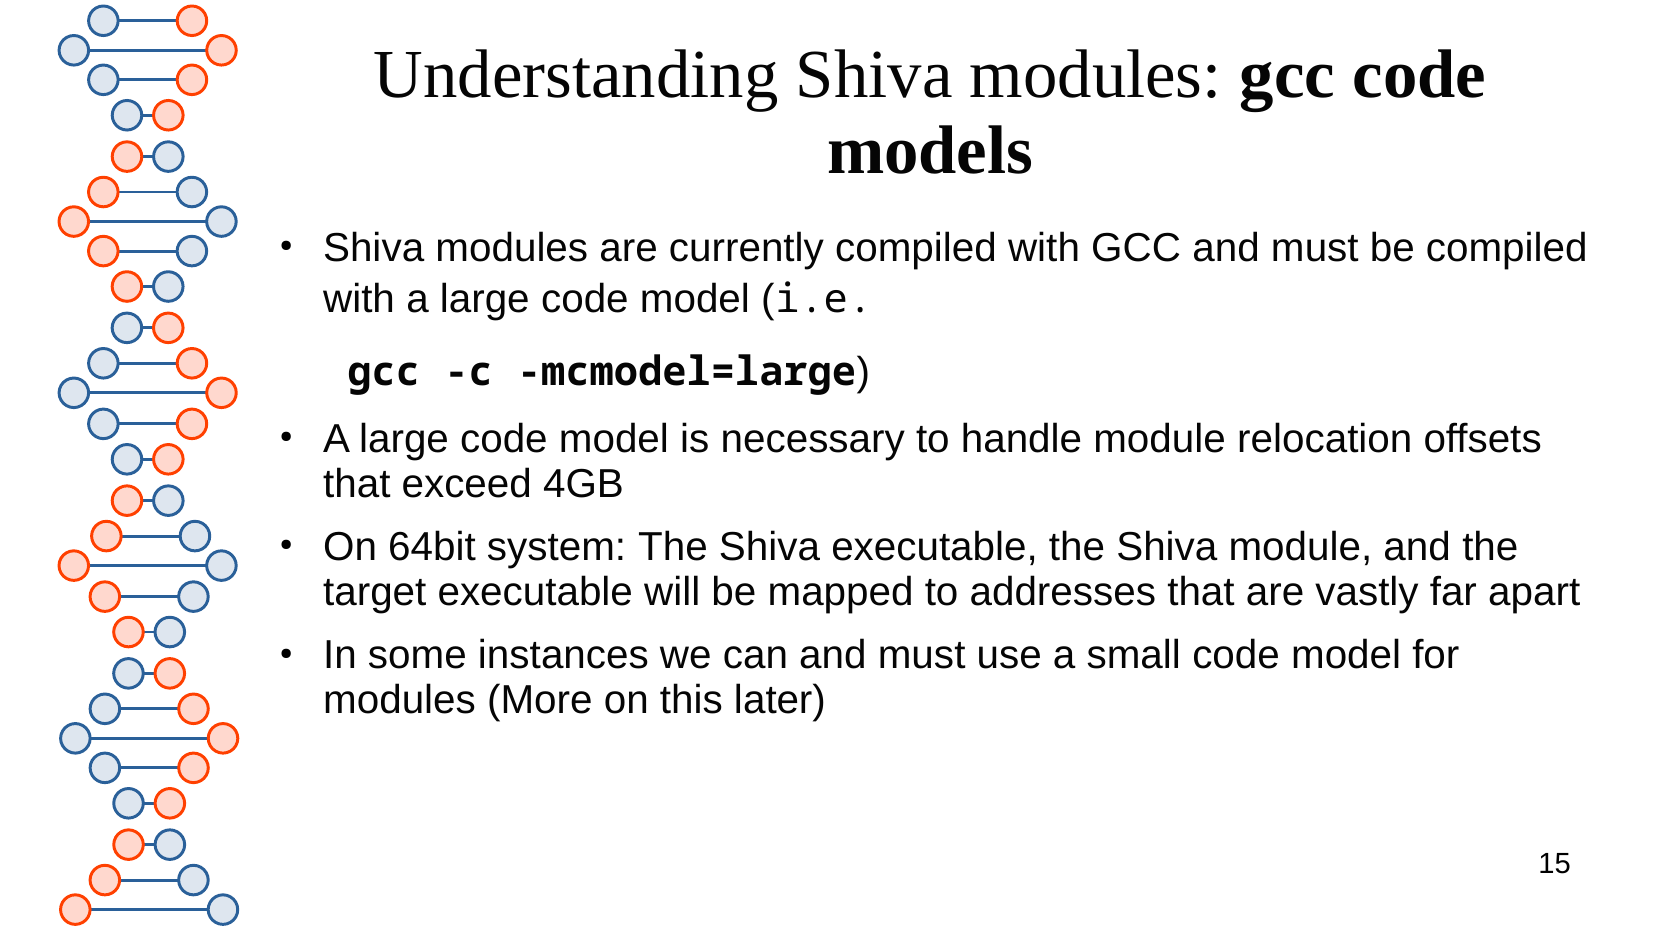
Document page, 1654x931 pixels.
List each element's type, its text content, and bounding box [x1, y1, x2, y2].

title Understanding Shiva modules: gcc code models [265, 35, 1595, 189]
list Shiva modules are currently compiled with GCC and must be compiled with a large code model (i.e. gcc -c -mcmodel=large) A large code model is necessary to handle module relocation offsets that exceed 4GB On 64bit system: The Shiva executable, the Shiva module, and the target executable will be mapped to addresses that are vastly far apart In some instances we can and must use a small code model for modules (More on this later) [265, 224, 1595, 764]
